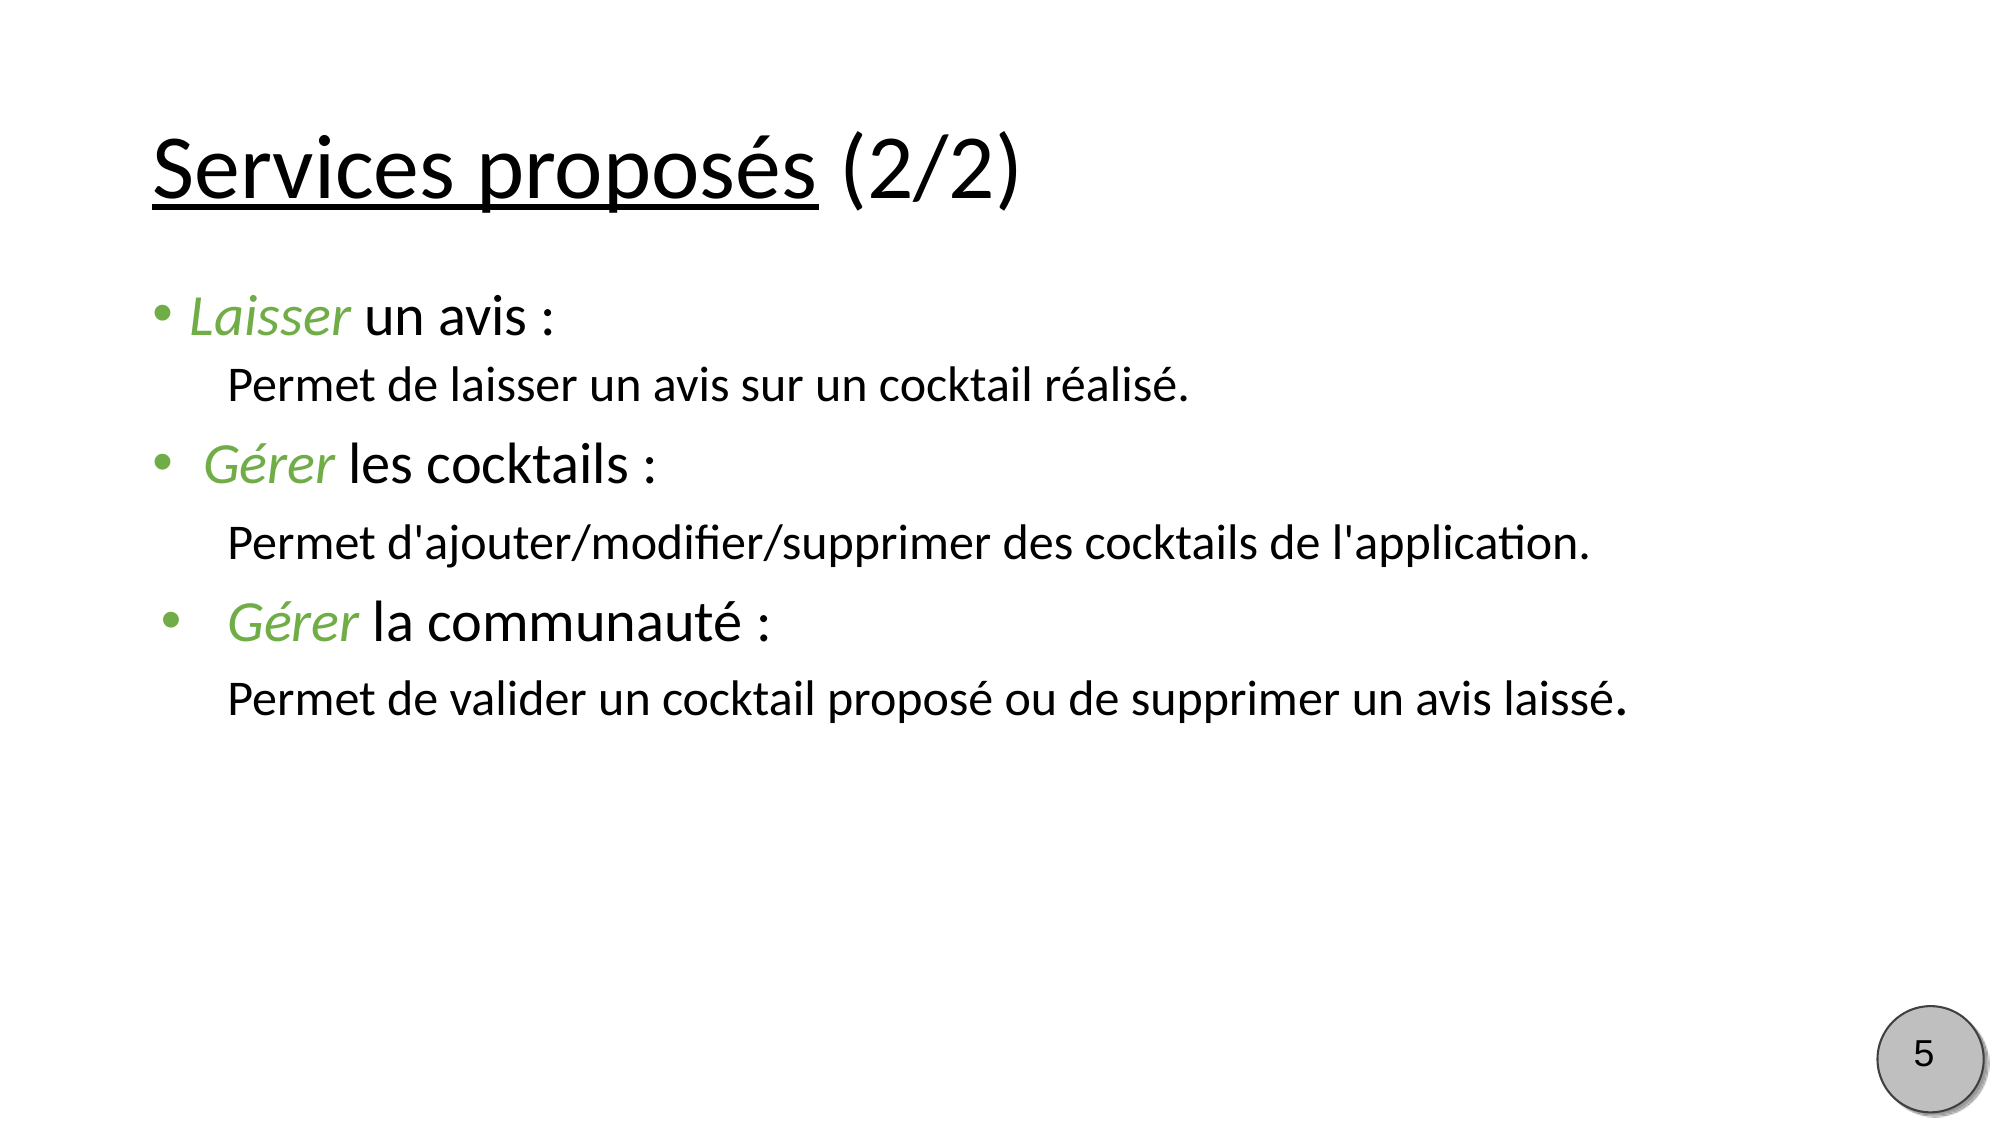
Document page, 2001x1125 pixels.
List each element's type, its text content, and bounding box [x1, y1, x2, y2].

text_box Laisser un avis : Permet de laisser un avis sur un cocktail réalisé. Gérer les cocktails : Permet d'ajouter/modifier/supprimer des cocktails de l'application. Gérer la communauté : Permet de valider un cocktail proposé ou de supprimer un avis laissé. [137, 277, 1863, 991]
text_box Services proposés (2/2) [137, 59, 1863, 277]
